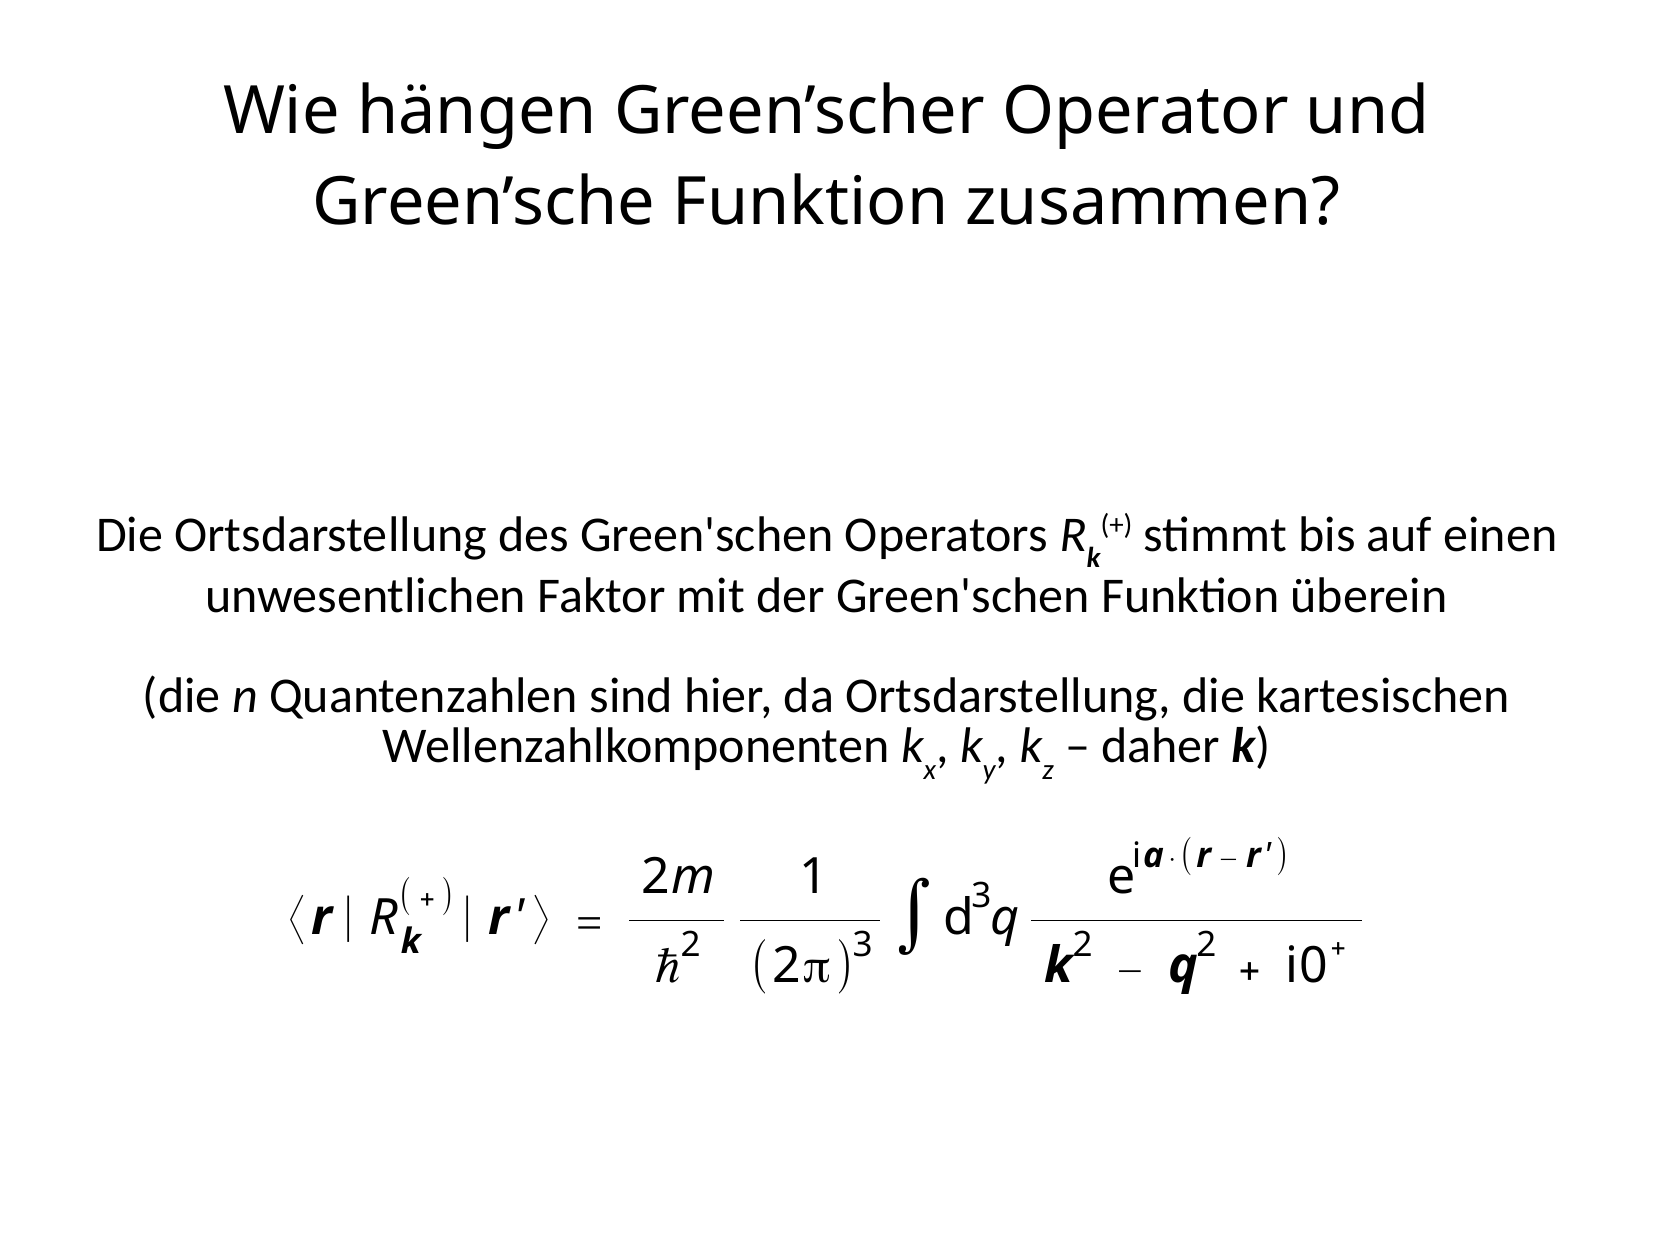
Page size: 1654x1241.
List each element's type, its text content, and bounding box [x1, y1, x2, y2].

subtitle Die Ortsdarstellung des Green'schen Operators Rk(+) stimmt bis auf einen unwesentlichen Faktor mit der Green'schen Funktion überein (die n Quantenzahlen sind hier, da Ortsdarstellung, die kartesischen Wellenzahlkomponenten kx, ky, kz – daher k) [82, 290, 1571, 1010]
title Wie hängen Green’scher Operator und Green’sche Funktion zusammen? [82, 49, 1571, 257]
chart [282, 834, 1372, 997]
